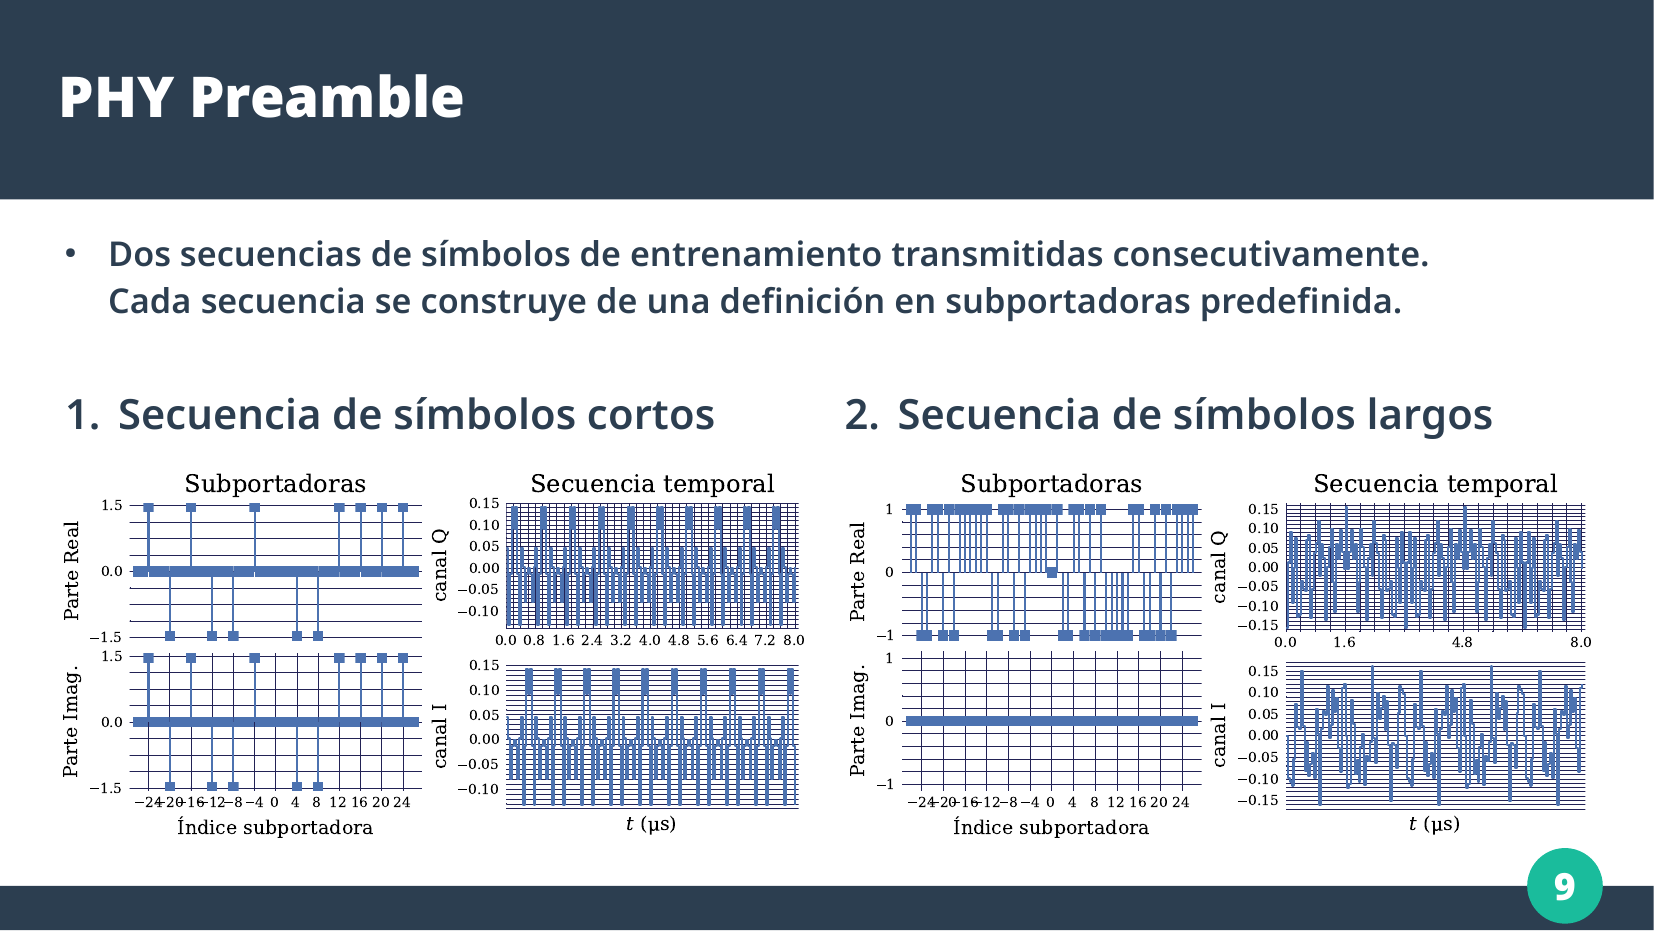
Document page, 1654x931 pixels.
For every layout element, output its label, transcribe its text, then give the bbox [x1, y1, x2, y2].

picture [845, 470, 1595, 845]
list Secuencia de símbolos cortos [0, 384, 738, 512]
title PHY Preamble [59, 37, 1595, 155]
picture [58, 470, 809, 845]
list Secuencia de símbolos largos [767, 384, 1517, 512]
list Dos secuencias de símbolos de entrenamiento transmitidas consecutivamente. Cada secuencia se construye de una definición en subportadoras predefinida. [50, 230, 1576, 387]
